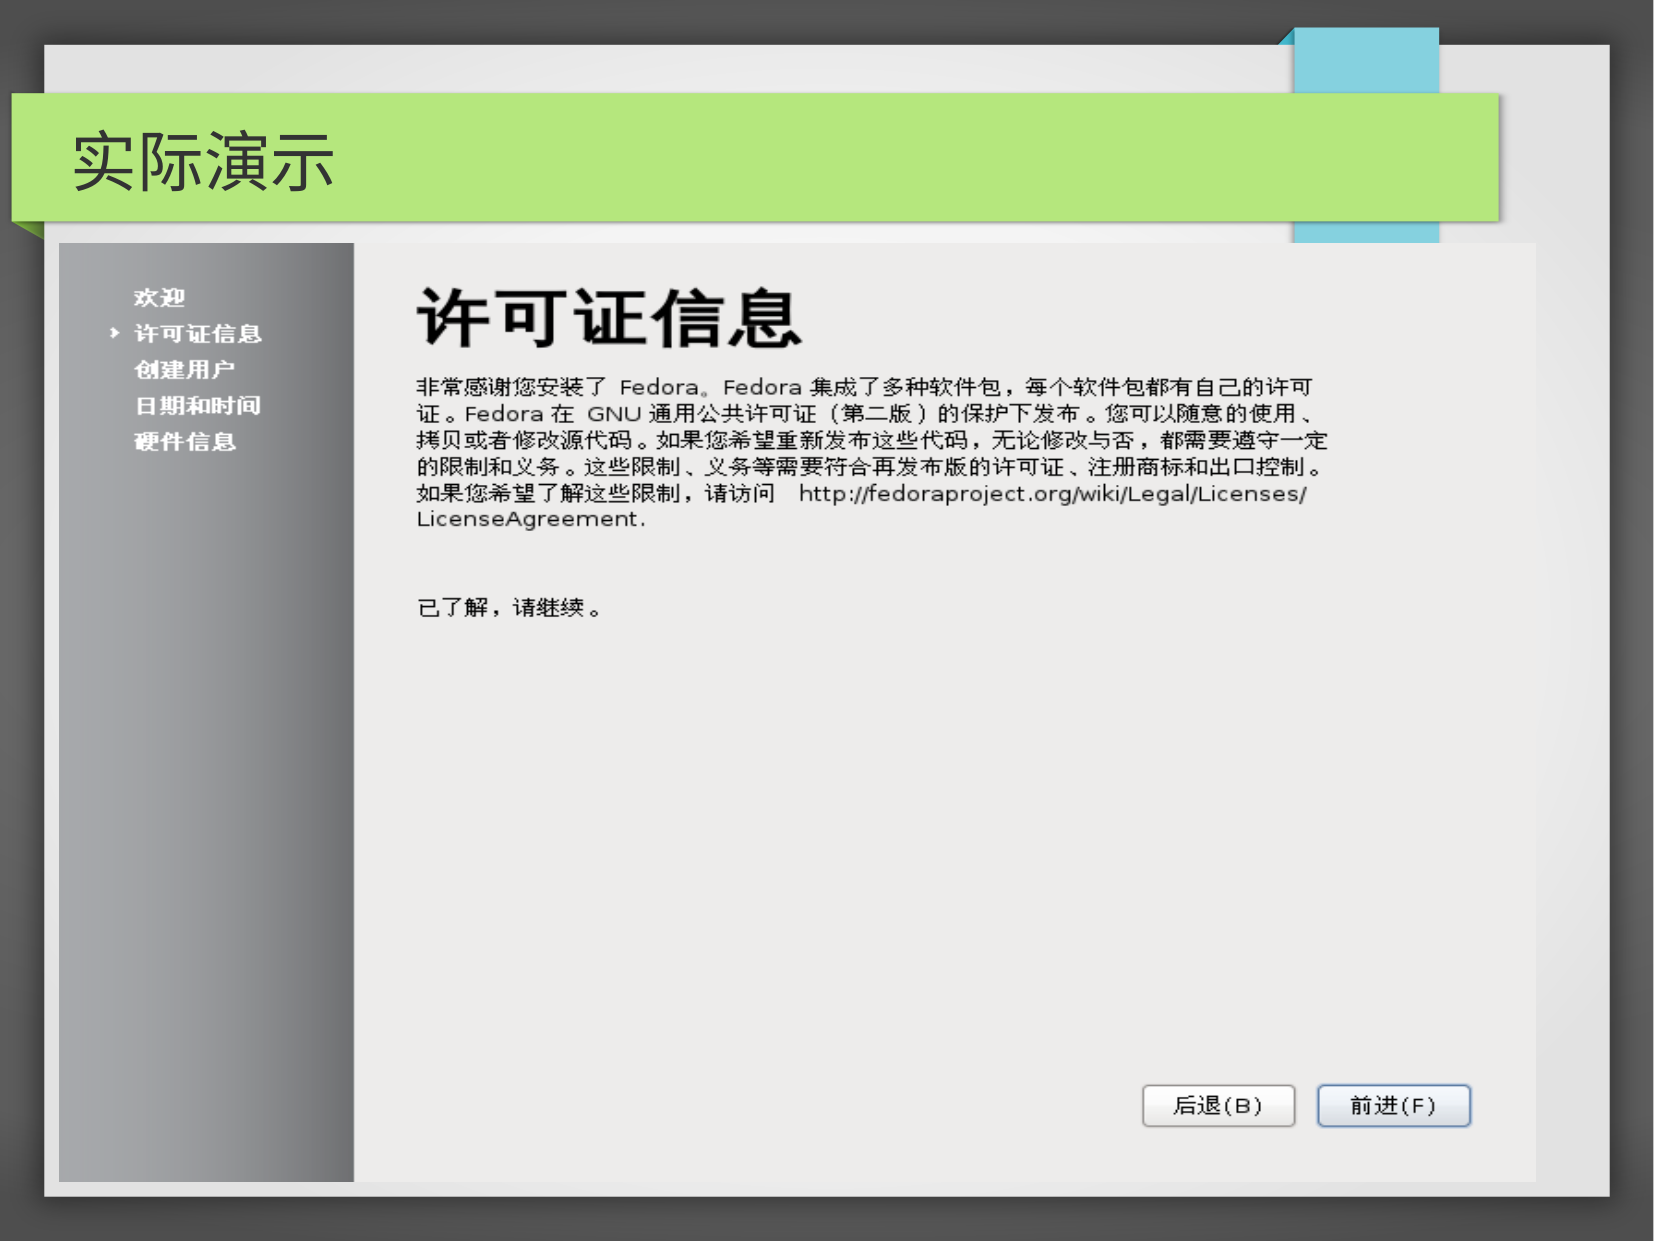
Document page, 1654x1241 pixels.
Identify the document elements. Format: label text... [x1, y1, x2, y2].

picture [0, 0, 1654, 1241]
title 实际演示 [70, 106, 1229, 213]
